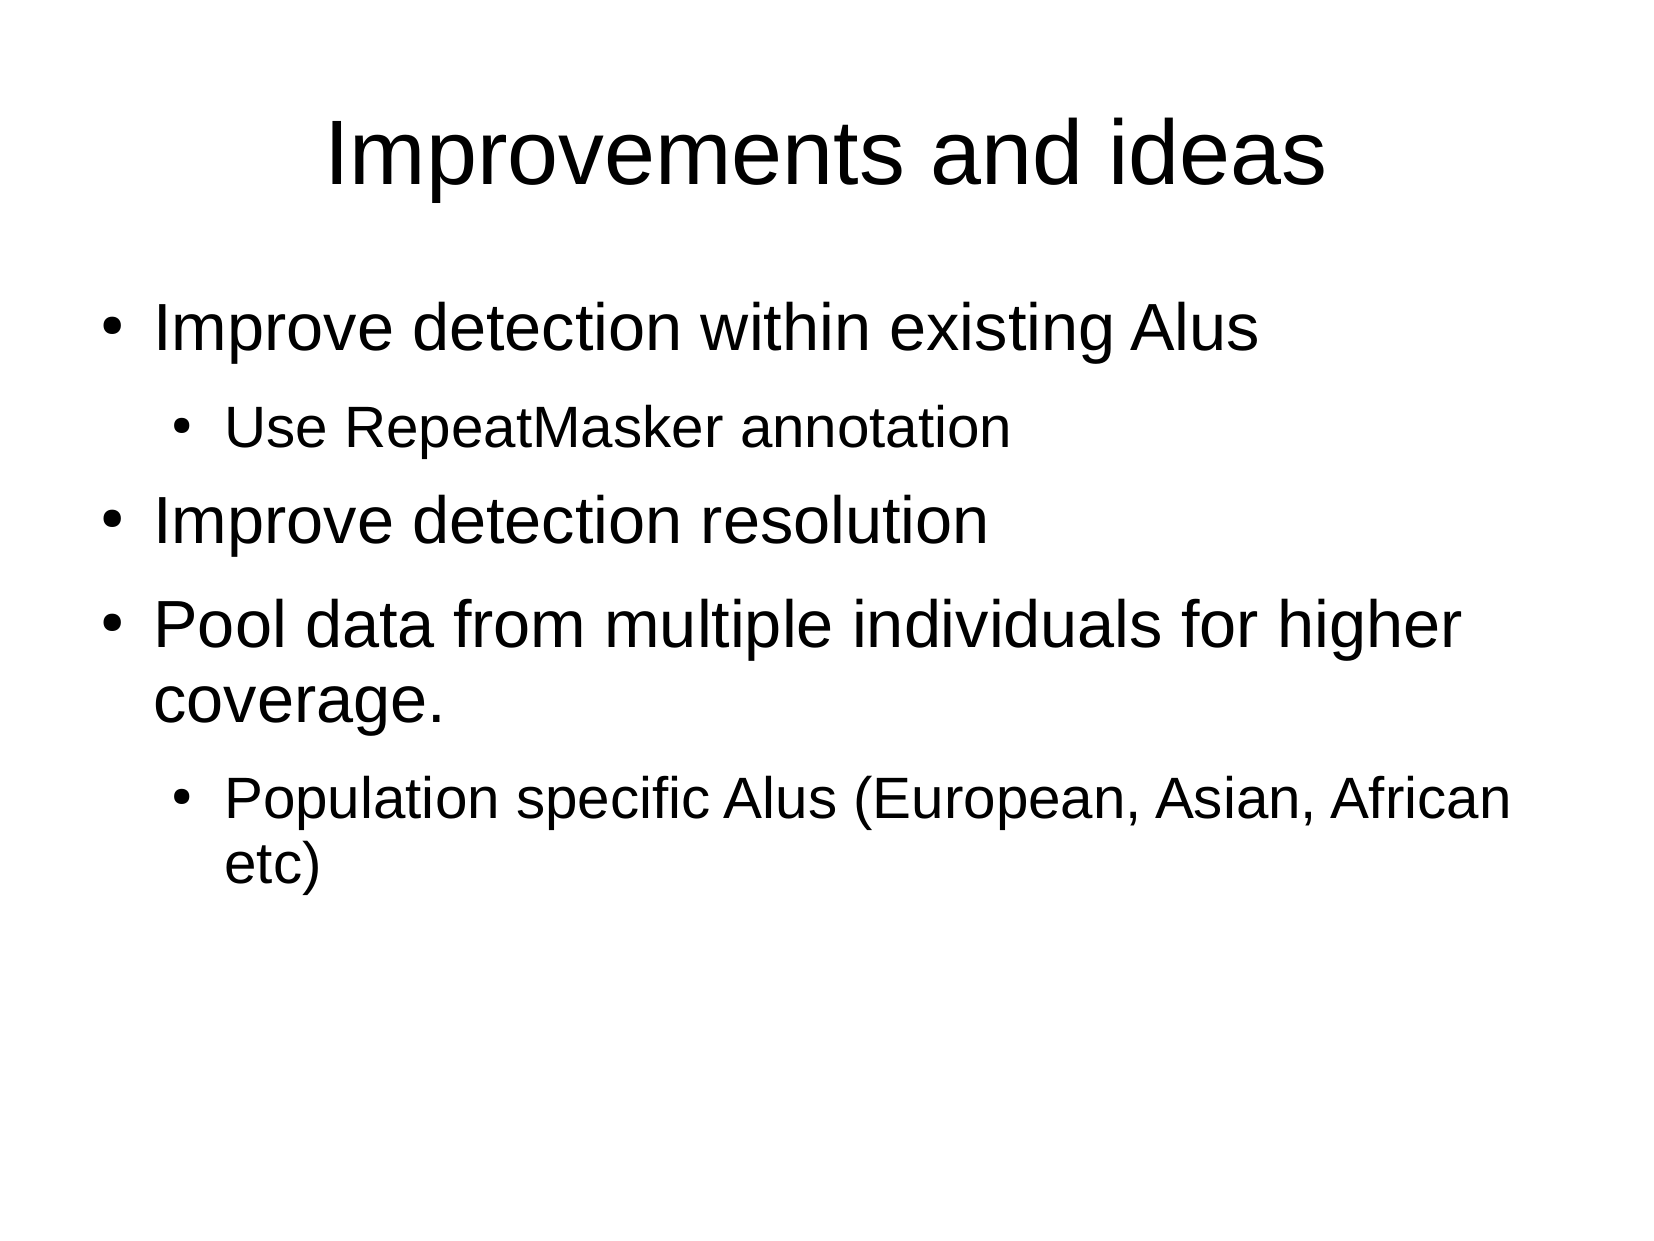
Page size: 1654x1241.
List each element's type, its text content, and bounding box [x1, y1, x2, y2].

title Improvements and ideas [82, 49, 1571, 257]
list Improve detection within existing Alus Use RepeatMasker annotation Improve detection resolution Pool data from multiple individuals for higher coverage. Population specific Alus (European, Asian, African etc) [82, 290, 1571, 1109]
